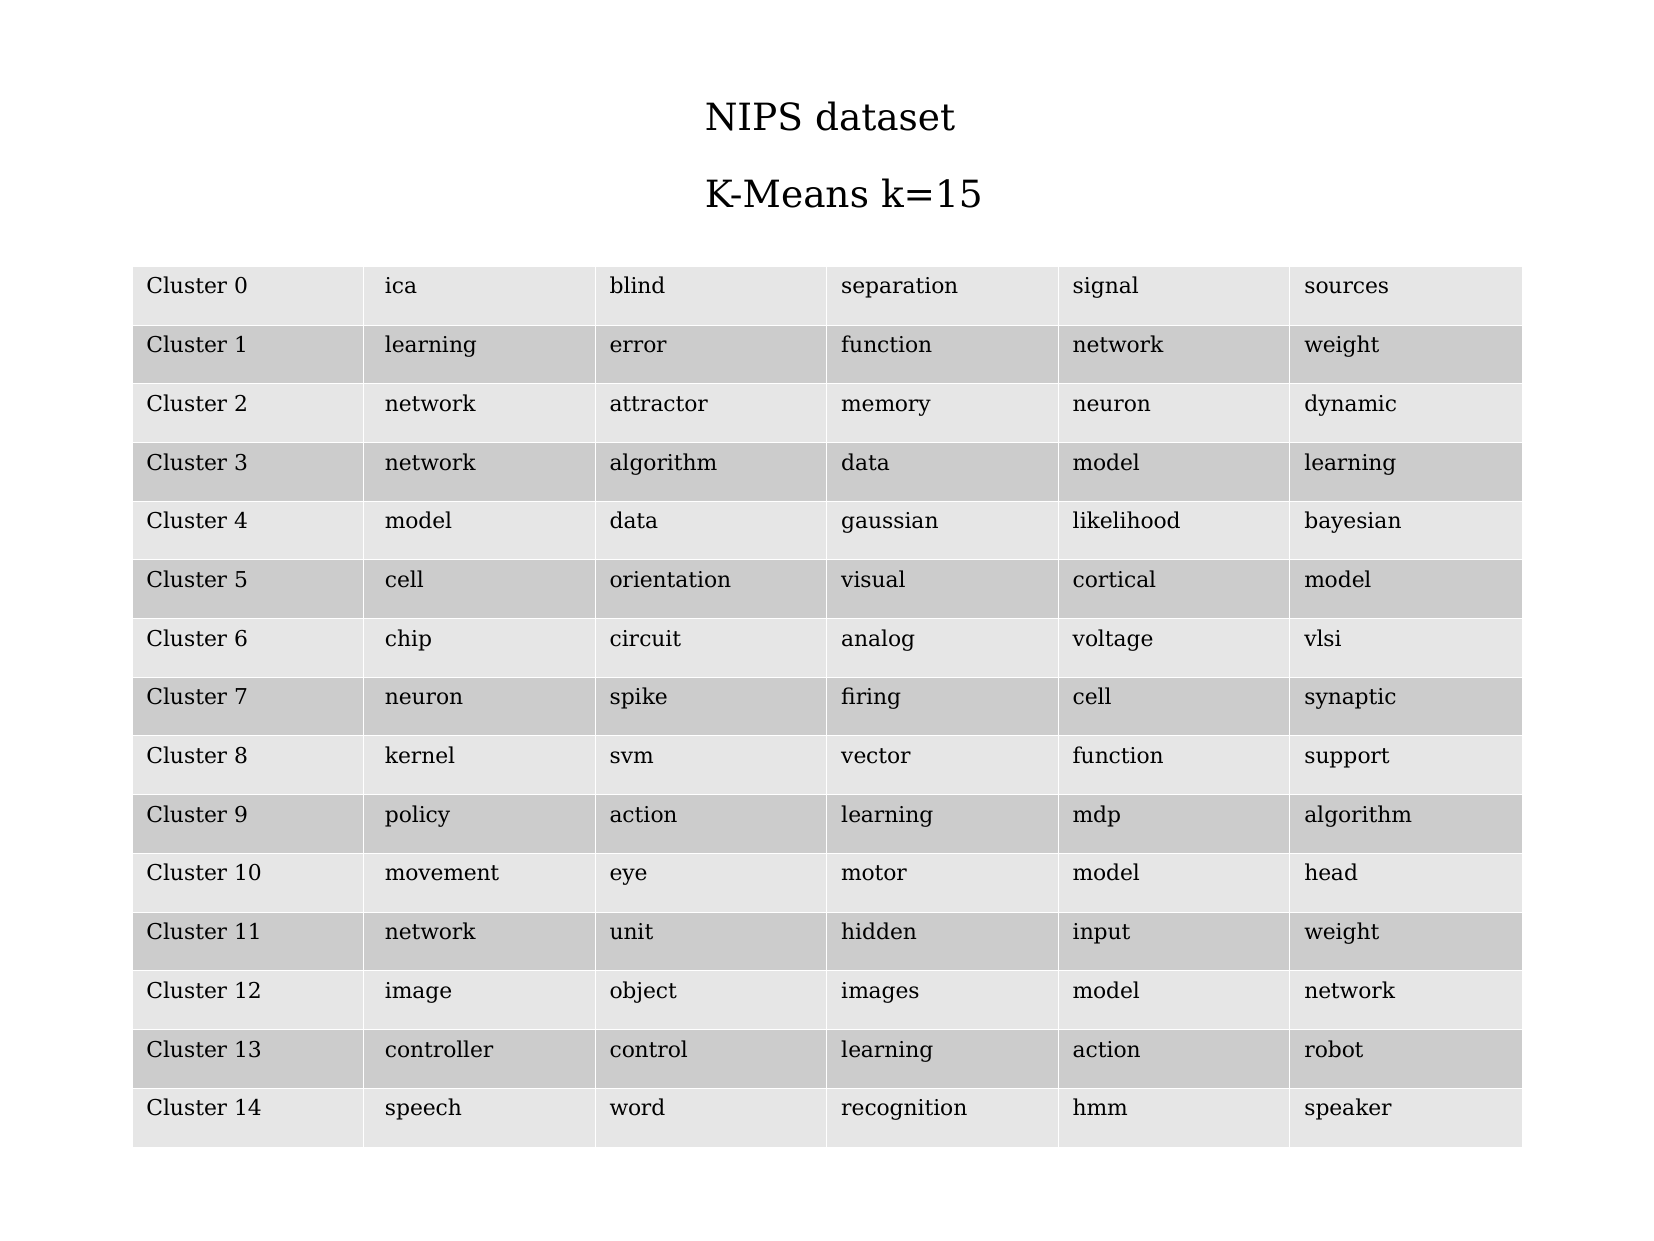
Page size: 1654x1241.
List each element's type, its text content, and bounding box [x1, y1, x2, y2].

table_cell model [1059, 443, 1289, 501]
table_cell learning [827, 795, 1058, 853]
table_cell hmm [1059, 1089, 1289, 1147]
table_cell bayesian [1290, 502, 1522, 559]
table_cell Cluster 3 [133, 443, 363, 501]
table_cell cortical [1059, 560, 1289, 618]
table_cell Cluster 13 [133, 1030, 363, 1088]
table_cell Cluster 4 [133, 502, 363, 559]
table_cell controller [364, 1030, 595, 1088]
table_cell model [1290, 560, 1522, 618]
table_cell likelihood [1059, 502, 1289, 559]
table_cell motor [827, 854, 1058, 912]
table_cell speaker [1290, 1089, 1522, 1147]
table_cell unit [596, 913, 826, 970]
table_cell vlsi [1290, 619, 1522, 677]
table_cell support [1290, 736, 1522, 794]
table_cell policy [364, 795, 595, 853]
table_header signal [1059, 267, 1289, 325]
table_cell recognition [827, 1089, 1058, 1147]
table_cell spike [596, 678, 826, 735]
table_cell Cluster 8 [133, 736, 363, 794]
table_cell hidden [827, 913, 1058, 970]
table_cell learning [827, 1030, 1058, 1088]
table_cell Cluster 6 [133, 619, 363, 677]
table_cell weight [1290, 913, 1522, 970]
table_cell head [1290, 854, 1522, 912]
table_cell synaptic [1290, 678, 1522, 735]
table_cell learning [1290, 443, 1522, 501]
table_cell neuron [1059, 384, 1289, 442]
table_cell cell [364, 560, 595, 618]
table_cell neuron [364, 678, 595, 735]
table_cell function [827, 326, 1058, 383]
table_cell attractor [596, 384, 826, 442]
table_cell chip [364, 619, 595, 677]
table_cell model [364, 502, 595, 559]
table_cell algorithm [1290, 795, 1522, 853]
table_cell data [827, 443, 1058, 501]
text_box NIPS dataset [690, 88, 971, 147]
table_cell voltage [1059, 619, 1289, 677]
table_cell Cluster 12 [133, 971, 363, 1029]
table_cell dynamic [1290, 384, 1522, 442]
table_cell images [827, 971, 1058, 1029]
table_header Cluster 0 [133, 267, 363, 325]
table_cell network [364, 913, 595, 970]
table_cell object [596, 971, 826, 1029]
table_cell Cluster 11 [133, 913, 363, 970]
table_cell kernel [364, 736, 595, 794]
table_cell image [364, 971, 595, 1029]
table_cell mdp [1059, 795, 1289, 853]
table_header ica [364, 267, 595, 325]
table_header separation [827, 267, 1058, 325]
table_cell word [596, 1089, 826, 1147]
table_cell robot [1290, 1030, 1522, 1088]
table_cell Cluster 2 [133, 384, 363, 442]
table_cell memory [827, 384, 1058, 442]
table_cell network [364, 384, 595, 442]
table_cell firing [827, 678, 1058, 735]
table_cell algorithm [596, 443, 826, 501]
table_cell input [1059, 913, 1289, 970]
table_cell movement [364, 854, 595, 912]
table_cell orientation [596, 560, 826, 618]
table_cell model [1059, 971, 1289, 1029]
table_header sources [1290, 267, 1522, 325]
table_cell circuit [596, 619, 826, 677]
table_cell Cluster 10 [133, 854, 363, 912]
table_cell function [1059, 736, 1289, 794]
table_cell network [364, 443, 595, 501]
table_header blind [596, 267, 826, 325]
table_cell Cluster 7 [133, 678, 363, 735]
table_cell cell [1059, 678, 1289, 735]
table_cell Cluster 9 [133, 795, 363, 853]
table_cell analog [827, 619, 1058, 677]
table_cell gaussian [827, 502, 1058, 559]
table_cell speech [364, 1089, 595, 1147]
table_cell model [1059, 854, 1289, 912]
table_cell Cluster 1 [133, 326, 363, 383]
table_cell network [1290, 971, 1522, 1029]
table_cell action [596, 795, 826, 853]
text_box K-Means k=15 [690, 165, 998, 224]
table_cell eye [596, 854, 826, 912]
table_cell weight [1290, 326, 1522, 383]
table_cell Cluster 14 [133, 1089, 363, 1147]
table_cell vector [827, 736, 1058, 794]
table_cell learning [364, 326, 595, 383]
table_cell network [1059, 326, 1289, 383]
table_cell svm [596, 736, 826, 794]
table_cell action [1059, 1030, 1289, 1088]
table_cell Cluster 5 [133, 560, 363, 618]
table_cell data [596, 502, 826, 559]
table_cell visual [827, 560, 1058, 618]
table_cell control [596, 1030, 826, 1088]
table_cell error [596, 326, 826, 383]
